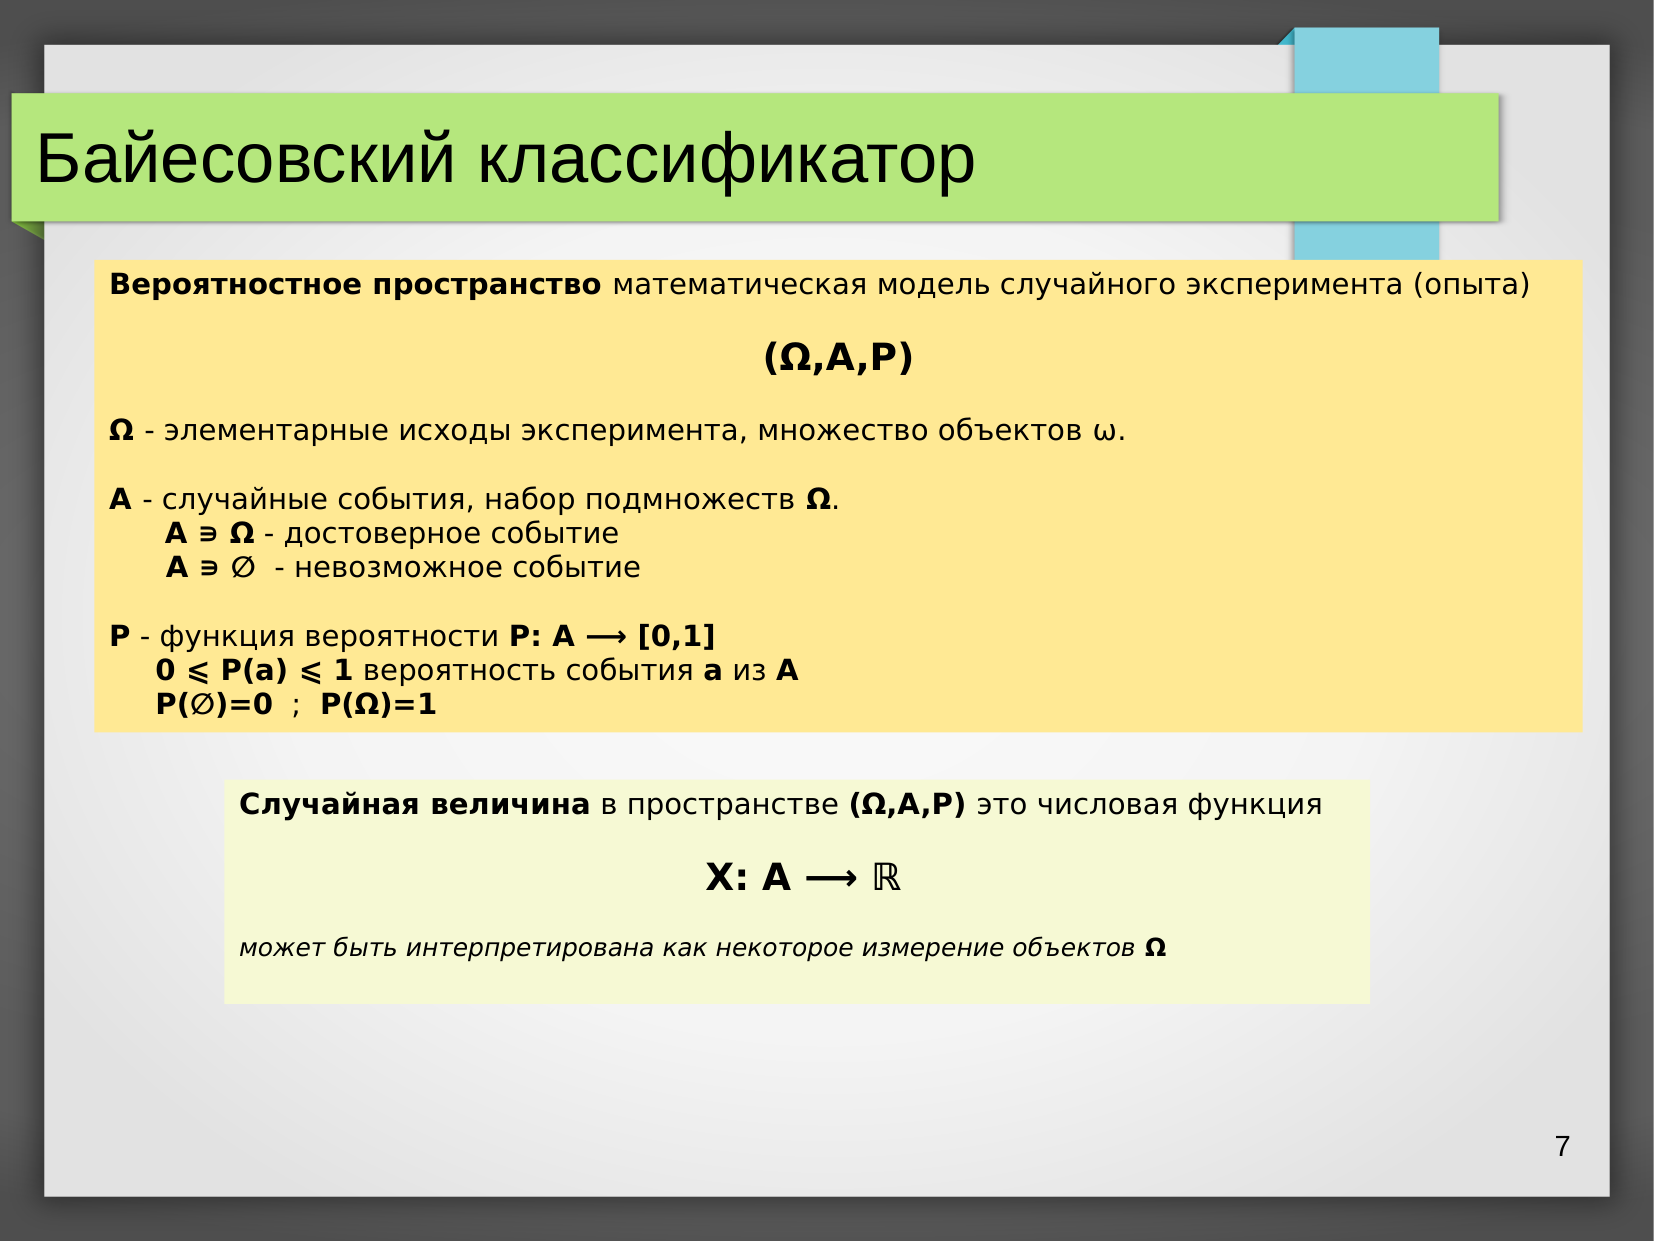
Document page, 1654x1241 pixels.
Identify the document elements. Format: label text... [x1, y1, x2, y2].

picture [0, 0, 1654, 1241]
text_box Вероятностное пространство математическая модель случайного эксперимента (опыта) (Ω,A,P) Ω - элементарные исходы эксперимента, множество объектов ω. A - случайные события, набор подмножеств Ω. A ∍ Ω - достоверное событие A ∍ ∅ - невозможное событие P - функция вероятности P: A ⟶ [0,1] 0 ⩽ P(a) ⩽ 1 вероятность события a из A P(∅)=0 ; P(Ω)=1 [94, 259, 1583, 733]
text_box Случайная величина в пространстве (Ω,A,P) это числовая функция X: A ⟶ ℝ может быть интерпретирована как некоторое измерение объектов Ω [224, 779, 1371, 1004]
title Байесовский классификатор [35, 118, 1489, 199]
